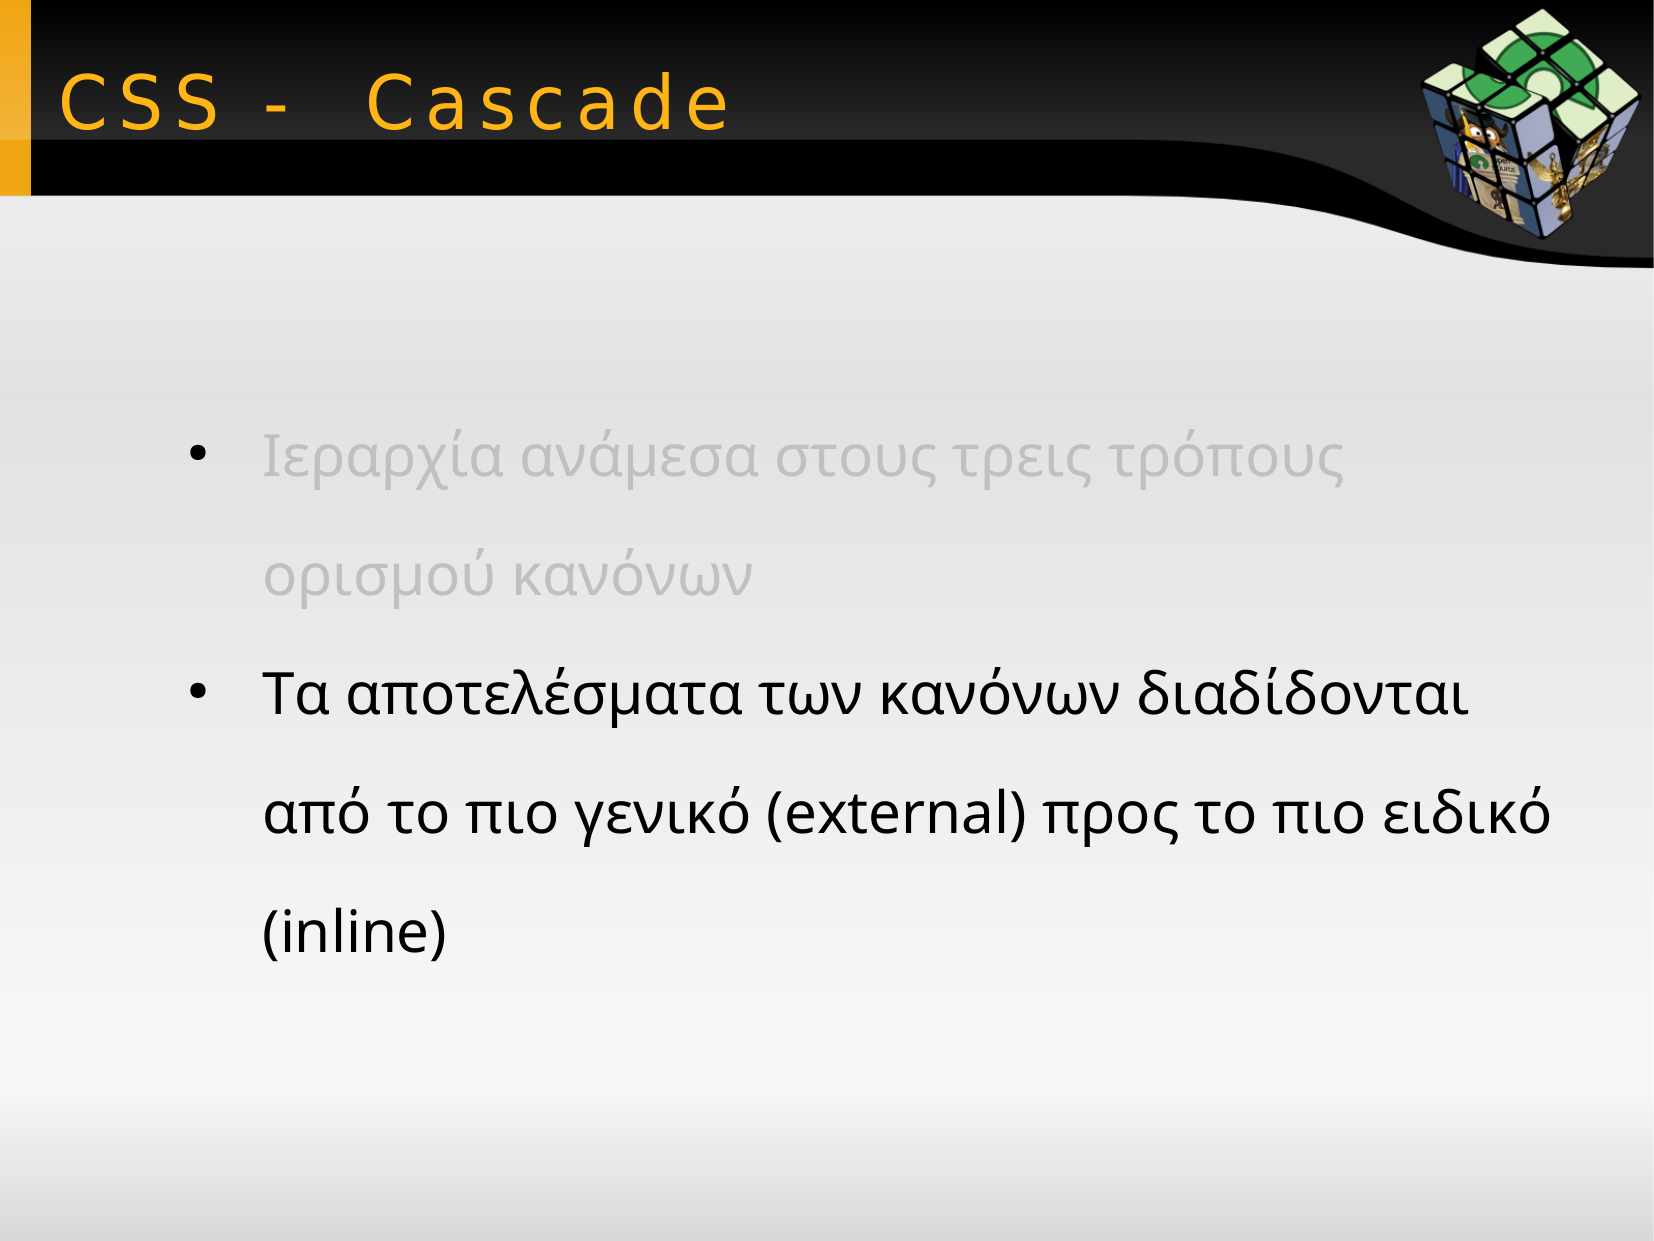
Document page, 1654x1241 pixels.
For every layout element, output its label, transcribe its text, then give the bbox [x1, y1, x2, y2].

title CSS - Cascade [59, 29, 1270, 178]
subtitle Ιεραρχία ανάμεσα στους τρεις τρόπους ορισμού κανόνων Τα αποτελέσματα των κανόνων διαδίδονται από το πιο γενικό (external) προς το πιο ειδικό (inline) [187, 375, 1576, 1080]
picture [0, 0, 1654, 1241]
